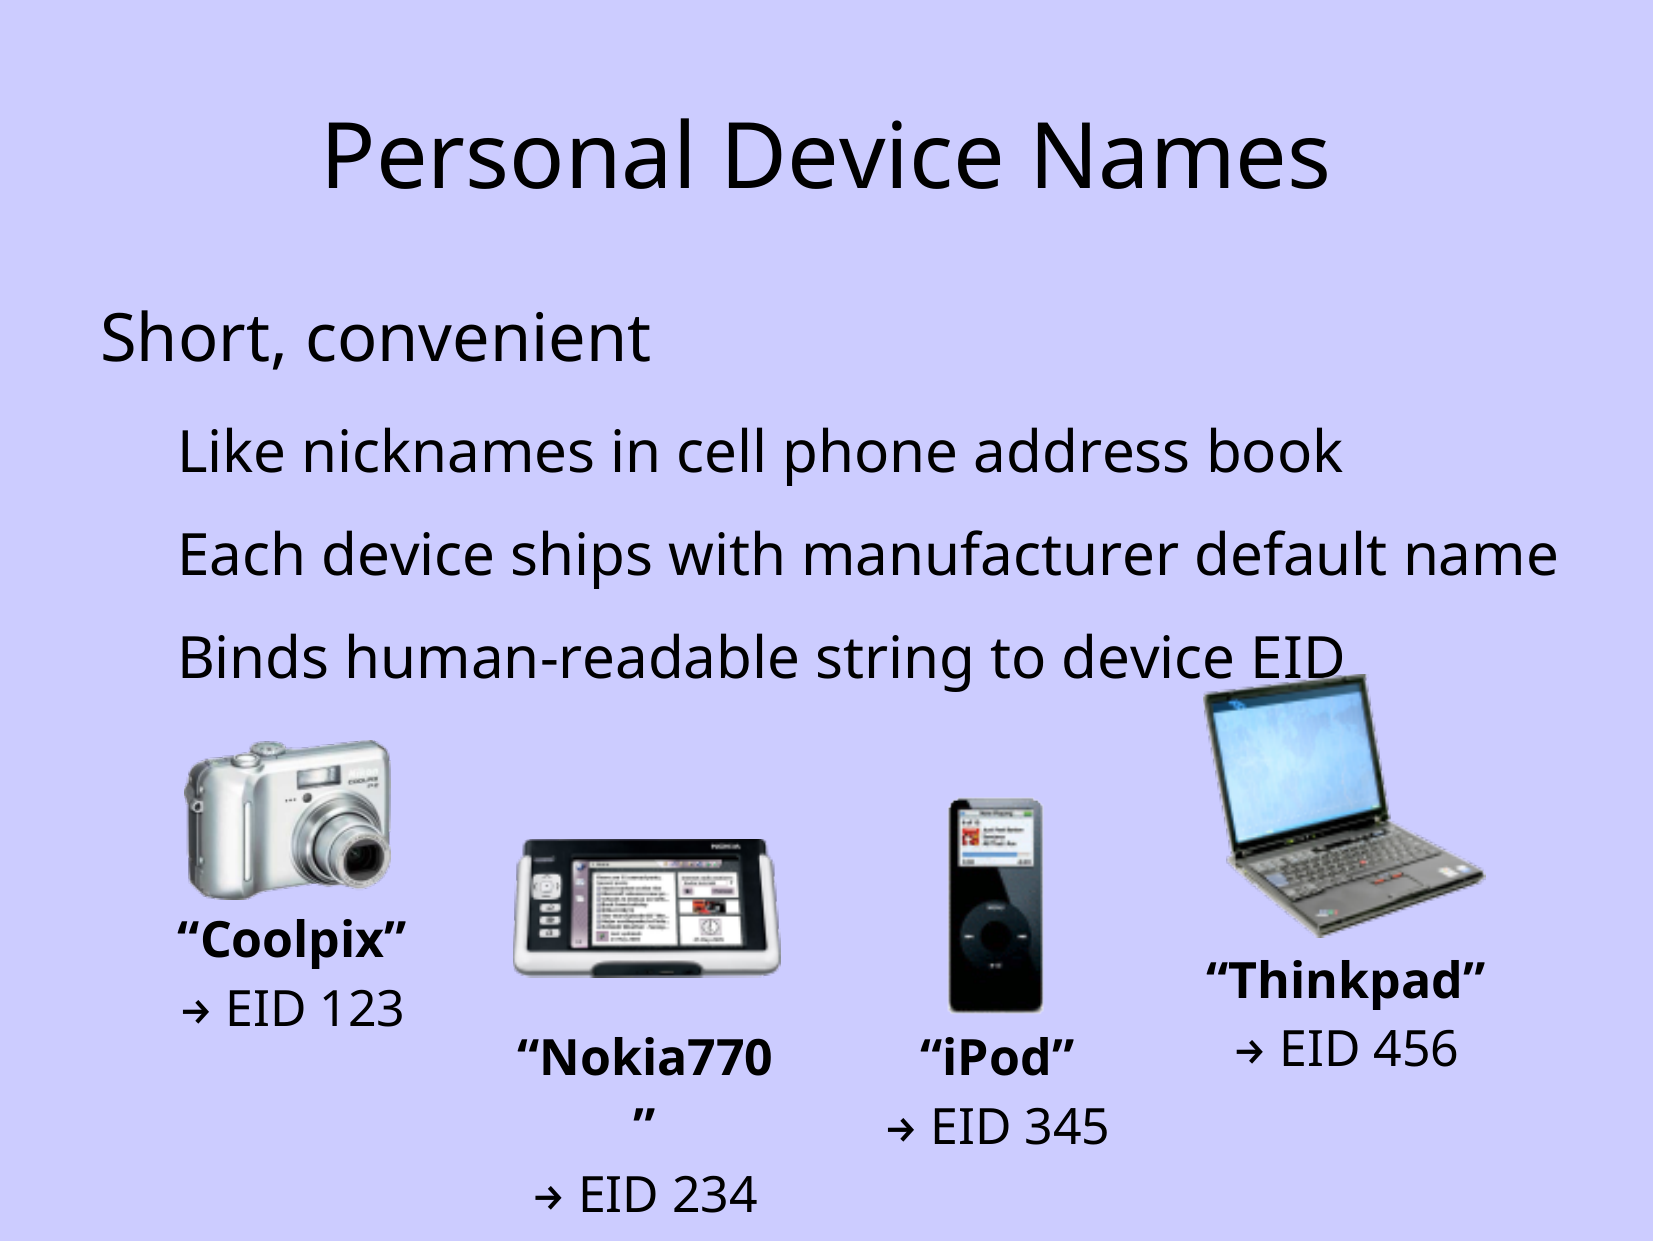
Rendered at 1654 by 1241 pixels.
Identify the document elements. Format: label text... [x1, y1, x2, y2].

picture [1203, 674, 1486, 937]
text_box “Thinkpad” → EID 456 [1170, 937, 1523, 1071]
picture [184, 740, 391, 901]
title Personal Device Names [82, 49, 1571, 257]
text_box “Coolpix” → EID 123 [157, 896, 428, 1030]
list Short, convenient Like nicknames in cell phone address book Each device ships with manufacturer default name Binds human-readable string to device EID [82, 290, 1571, 751]
picture [513, 839, 781, 978]
text_box “iPod” → EID 345 [855, 1014, 1141, 1148]
picture [937, 789, 1058, 1014]
text_box “Nokia770” → EID 234 [495, 1014, 796, 1148]
